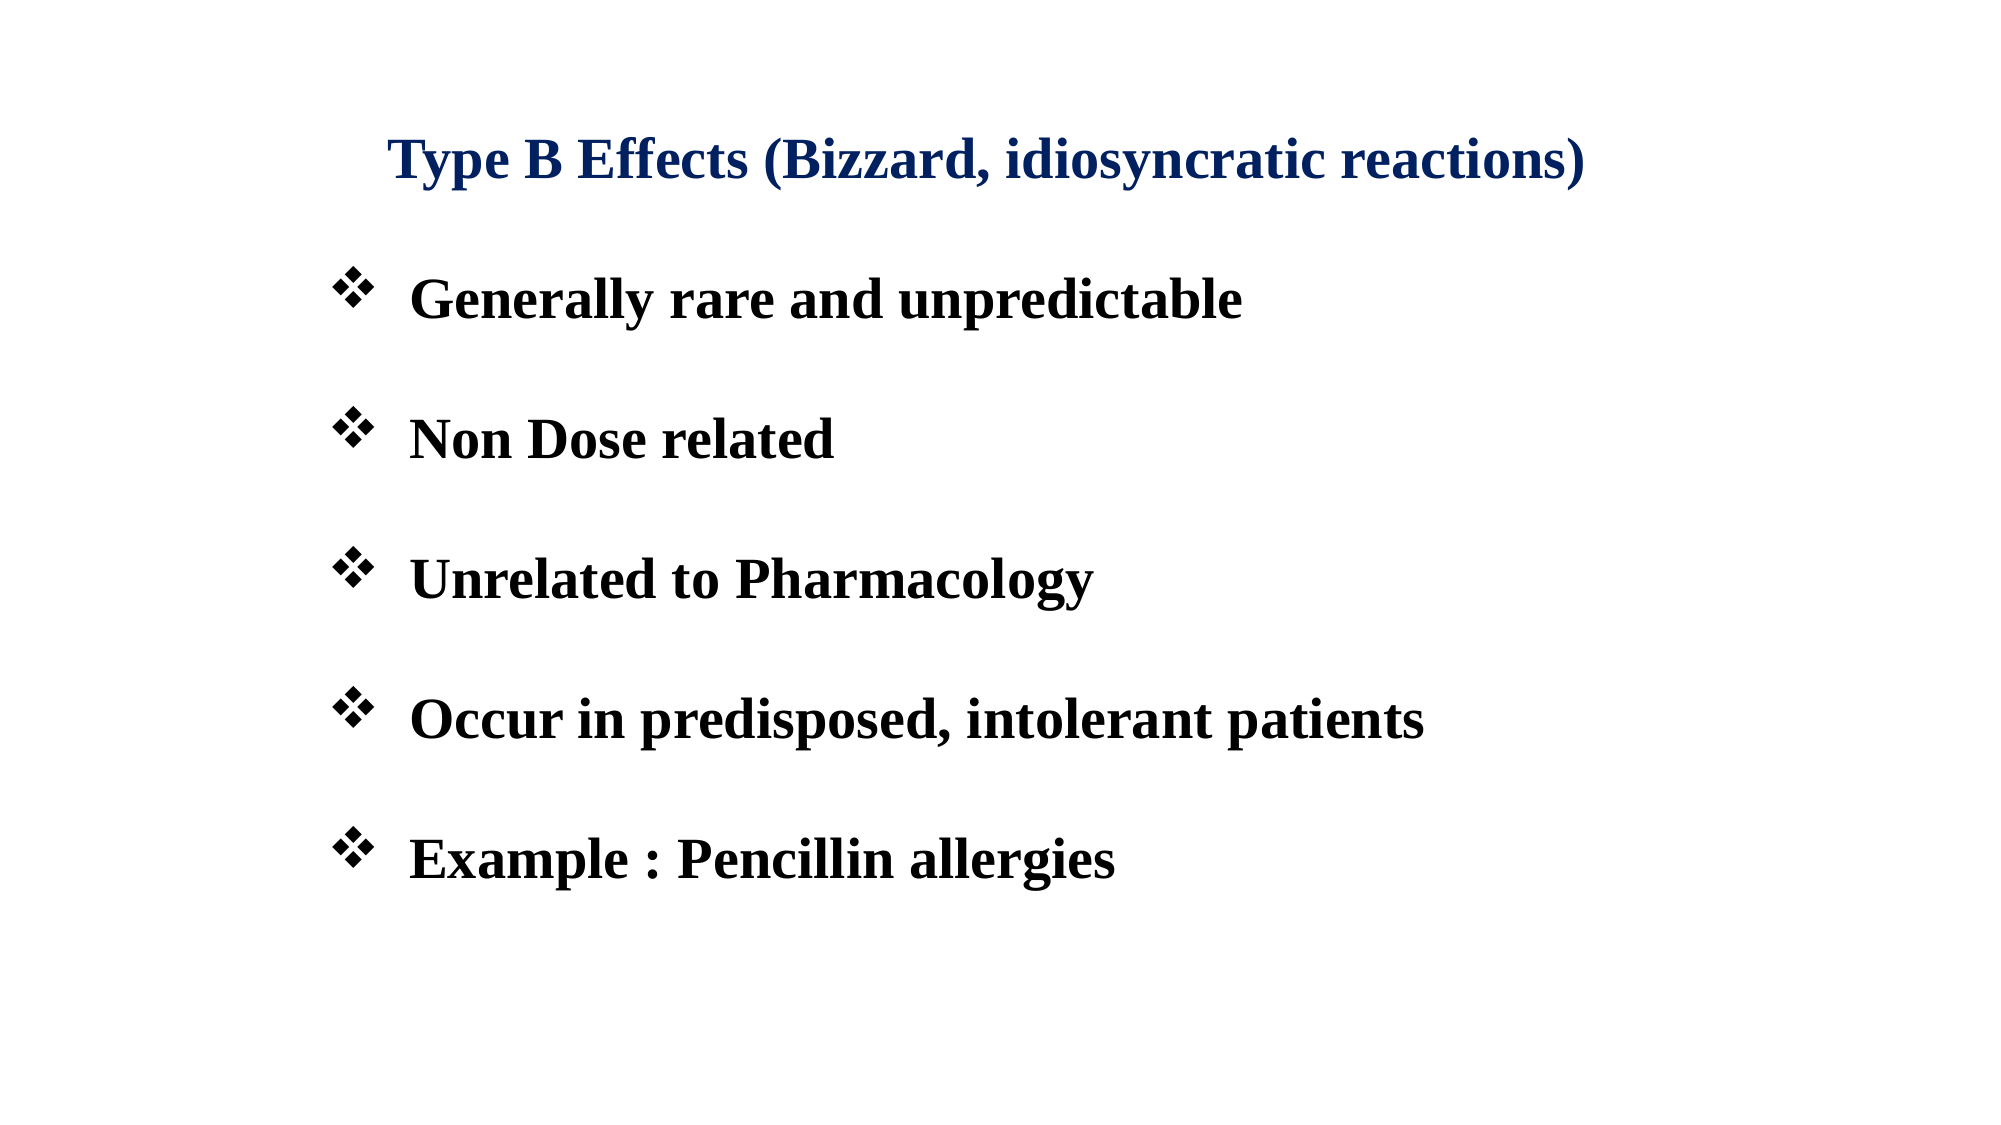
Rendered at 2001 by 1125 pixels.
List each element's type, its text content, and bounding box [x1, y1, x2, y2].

text_box Type B Effects (Bizzard, idiosyncratic reactions) Generally rare and unpredictable Non Dose related Unrelated to Pharmacology Occur in predisposed, intolerant patients Example : Pencillin allergies [312, 112, 1663, 898]
